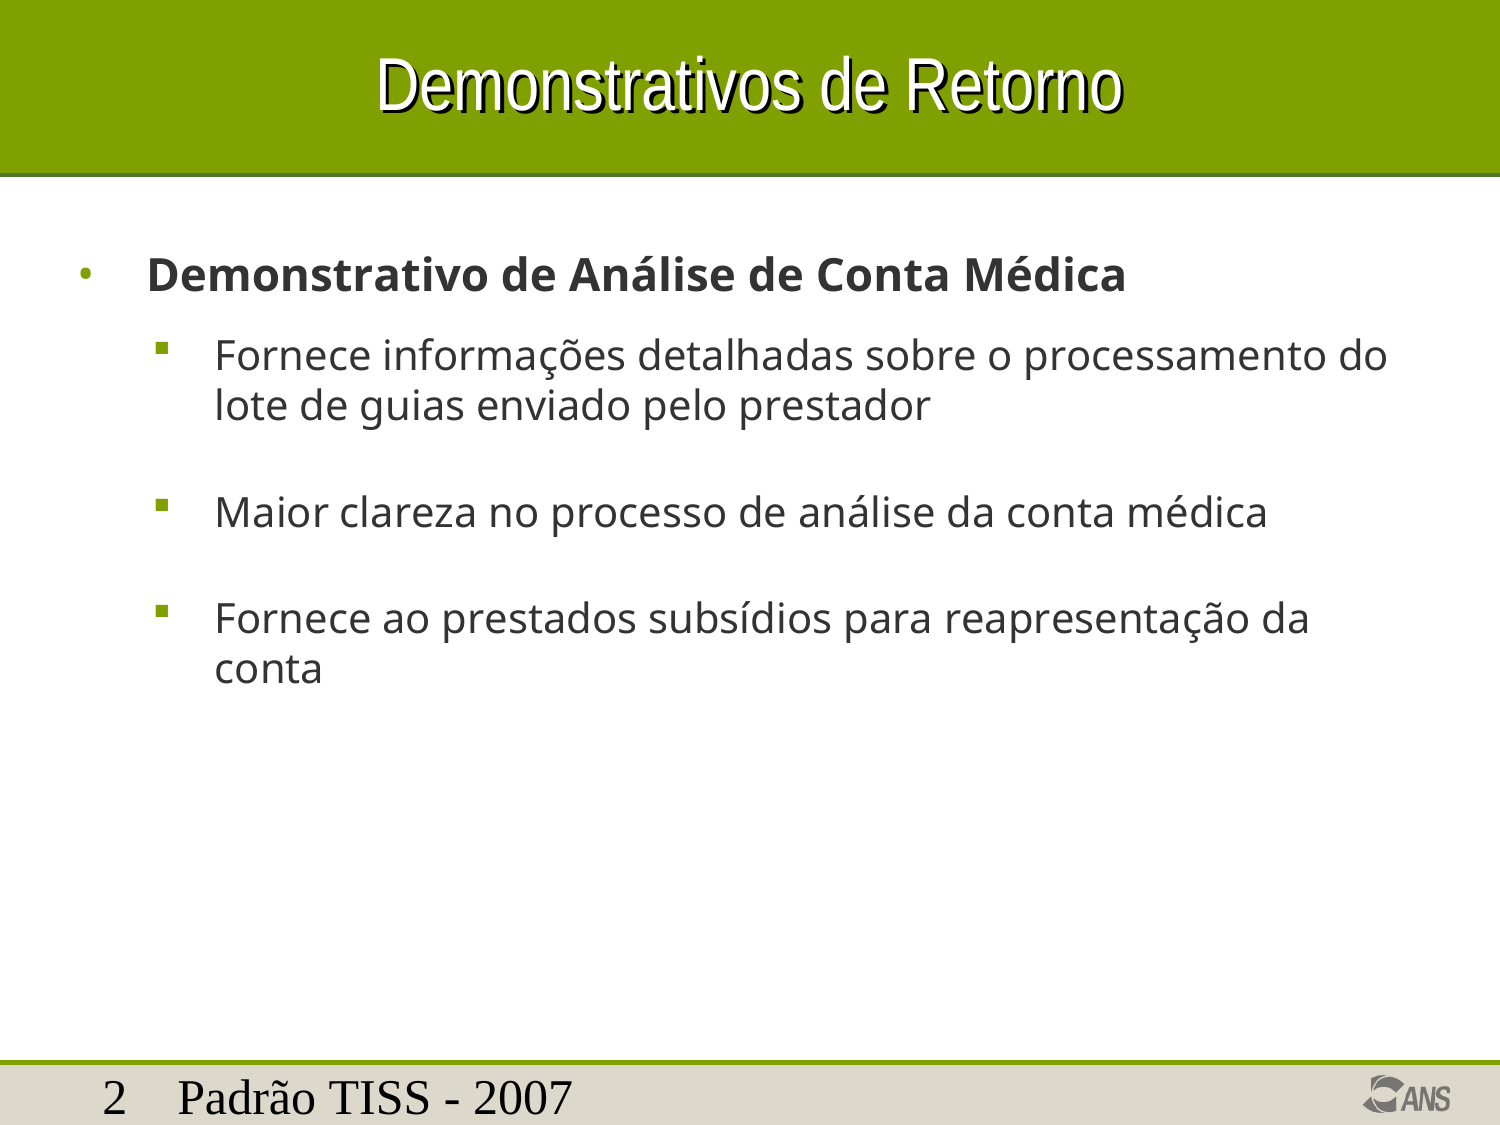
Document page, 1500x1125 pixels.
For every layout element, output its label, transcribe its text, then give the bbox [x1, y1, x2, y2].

list Demonstrativo de Análise de Conta Médica Fornece informações detalhadas sobre o processamento do lote de guias enviado pelo prestador Maior clareza no processo de análise da conta médica Fornece ao prestados subsídios para reapresentação da conta [62, 237, 1438, 1038]
title Demonstrativos de Retorno [24, 10, 1475, 161]
picture [1362, 1075, 1450, 1113]
